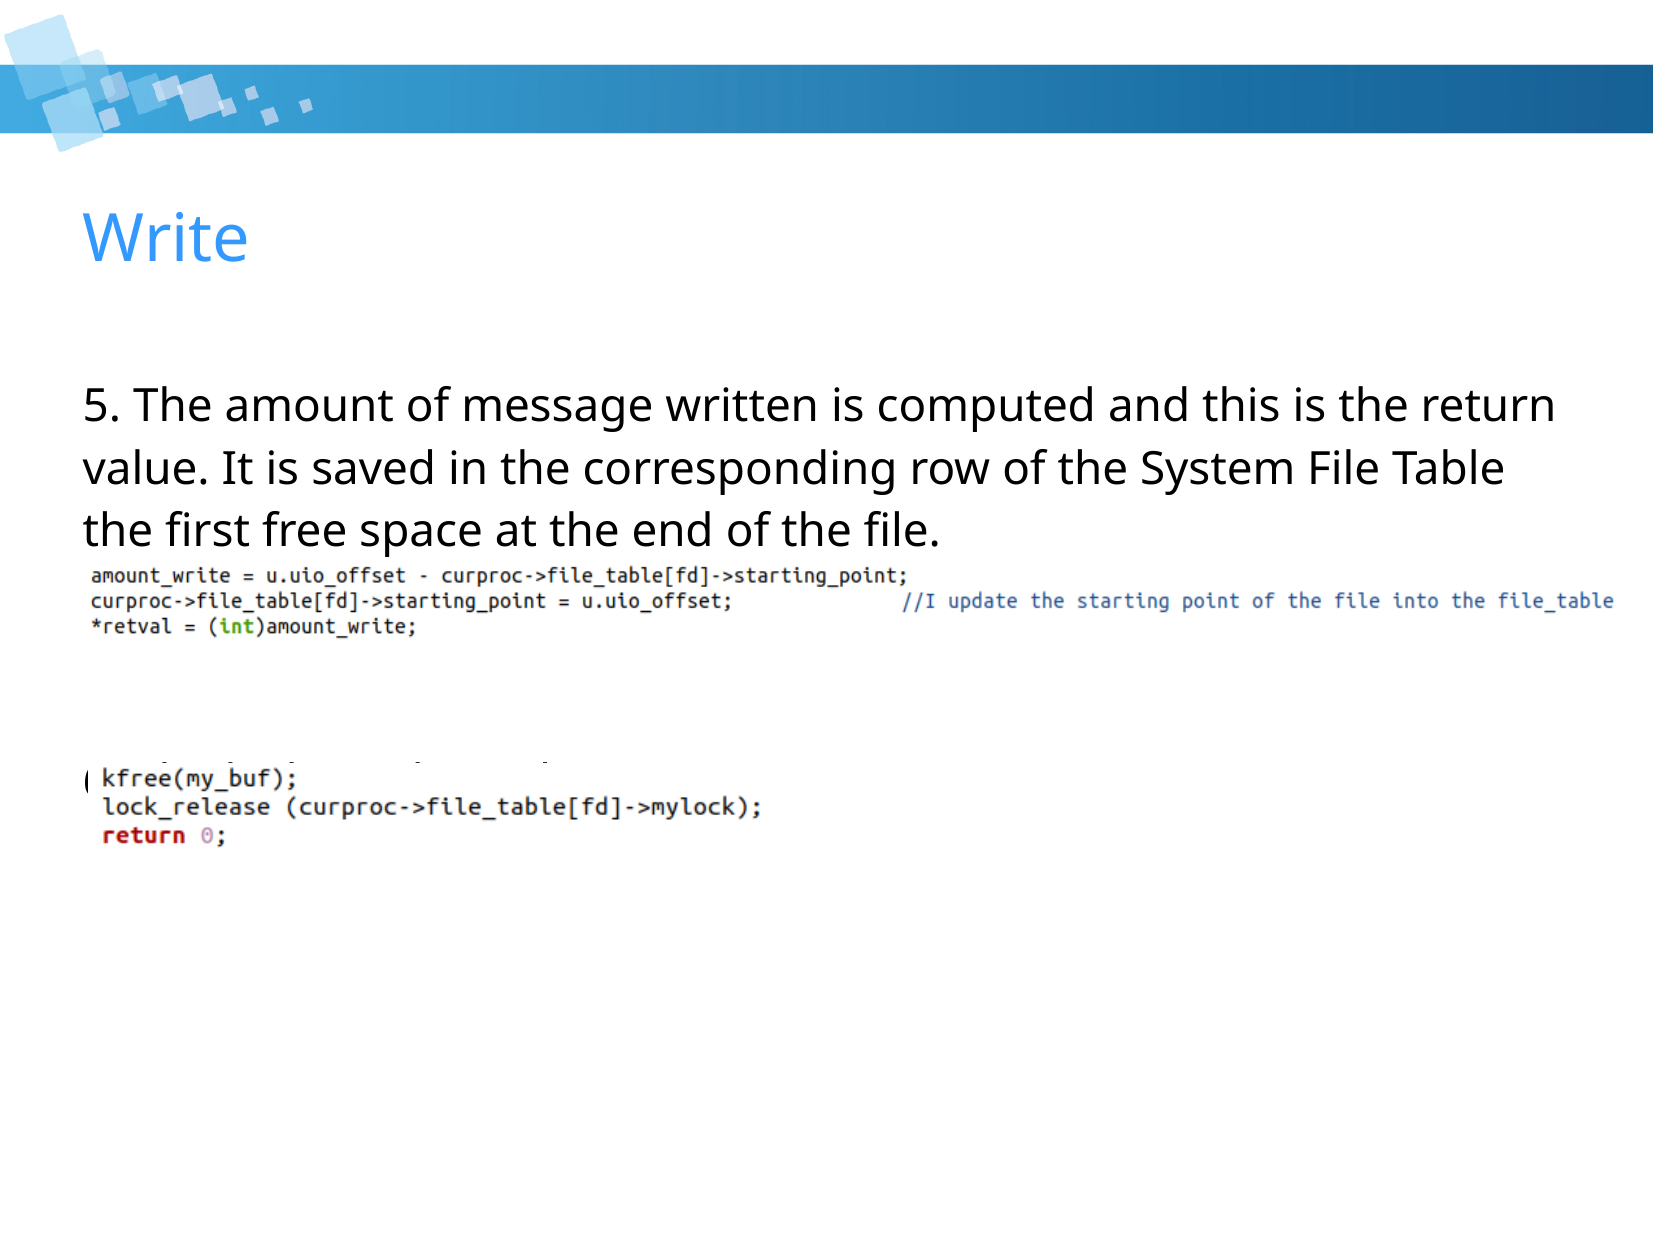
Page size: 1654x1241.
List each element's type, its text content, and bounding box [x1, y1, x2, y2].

title Write [82, 132, 1571, 340]
picture [0, 0, 1653, 1238]
list 5. The amount of message written is computed and this is the return value. It is saved in the corresponding row of the System File Table the first free space at the end of the file. 6. The lock is released. [82, 372, 1571, 1093]
